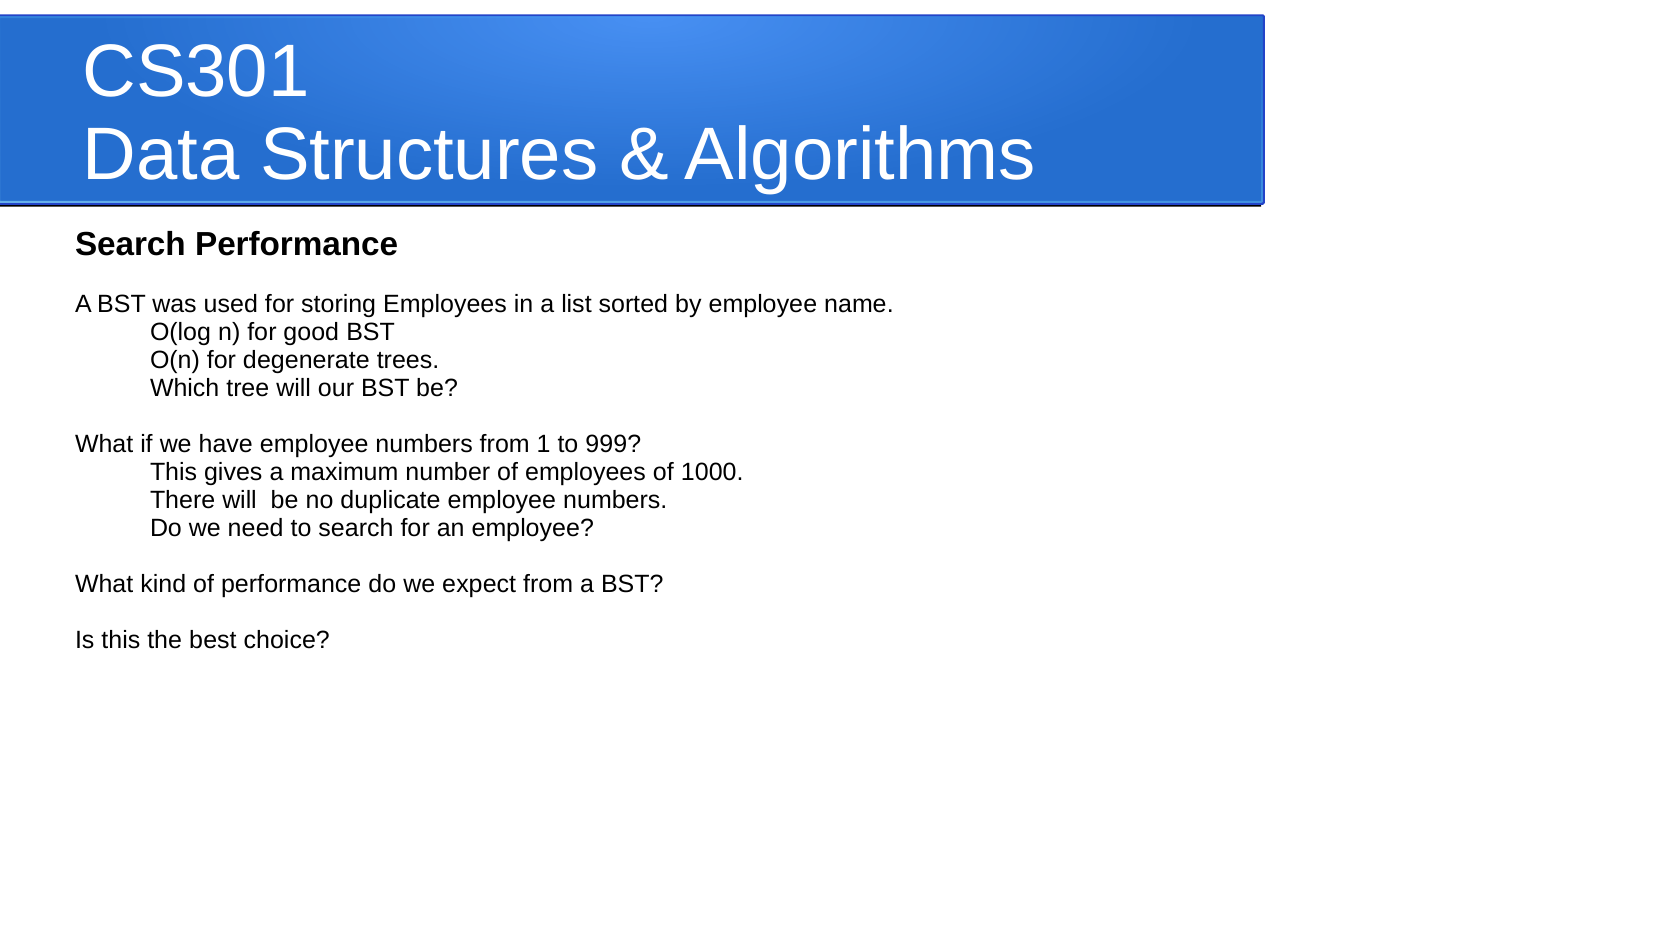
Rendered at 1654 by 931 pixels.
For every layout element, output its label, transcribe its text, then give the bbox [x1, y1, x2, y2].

title CS301 Data Structures & Algorithms [82, 29, 1235, 196]
subtitle Search Performance A BST was used for storing Employees in a list sorted by employee name. O(log n) for good BST O(n) for degenerate trees. Which tree will our BST be? What if we have employee numbers from 1 to 999? This gives a maximum number of employees of 1000. There will be no duplicate employee numbers. Do we need to search for an employee? What kind of performance do we expect from a BST? Is this the best choice? [75, 225, 1201, 796]
